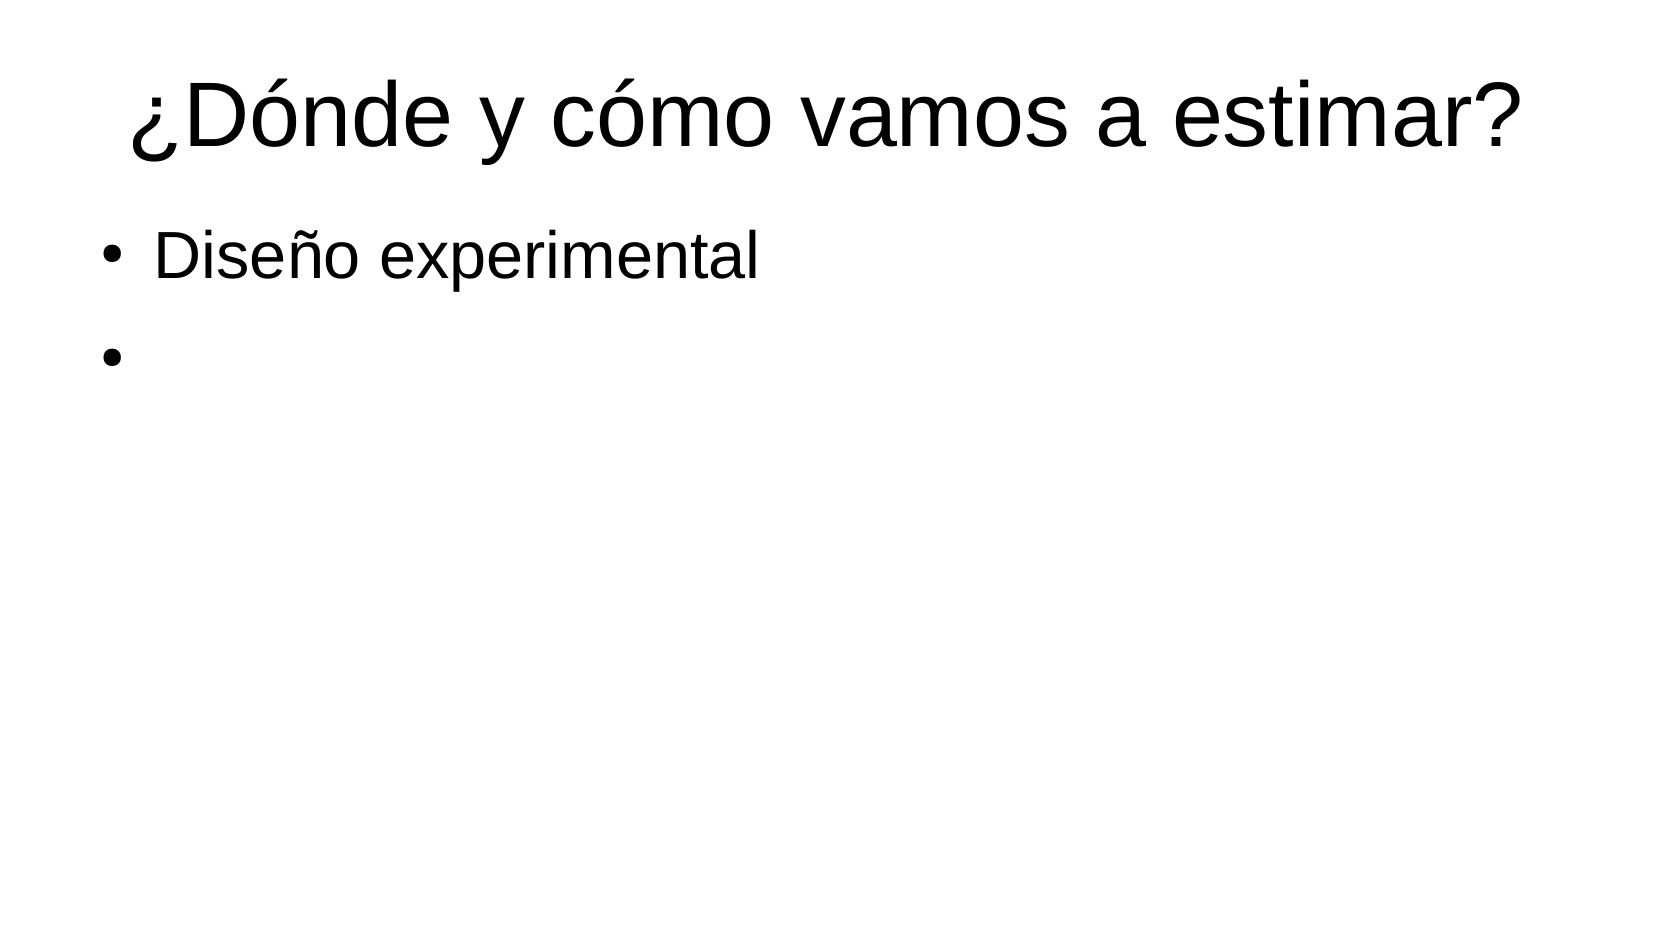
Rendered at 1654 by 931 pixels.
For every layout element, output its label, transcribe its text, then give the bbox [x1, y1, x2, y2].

title ¿Dónde y cómo vamos a estimar? [82, 37, 1571, 193]
list Diseño experimental [82, 217, 1571, 758]
